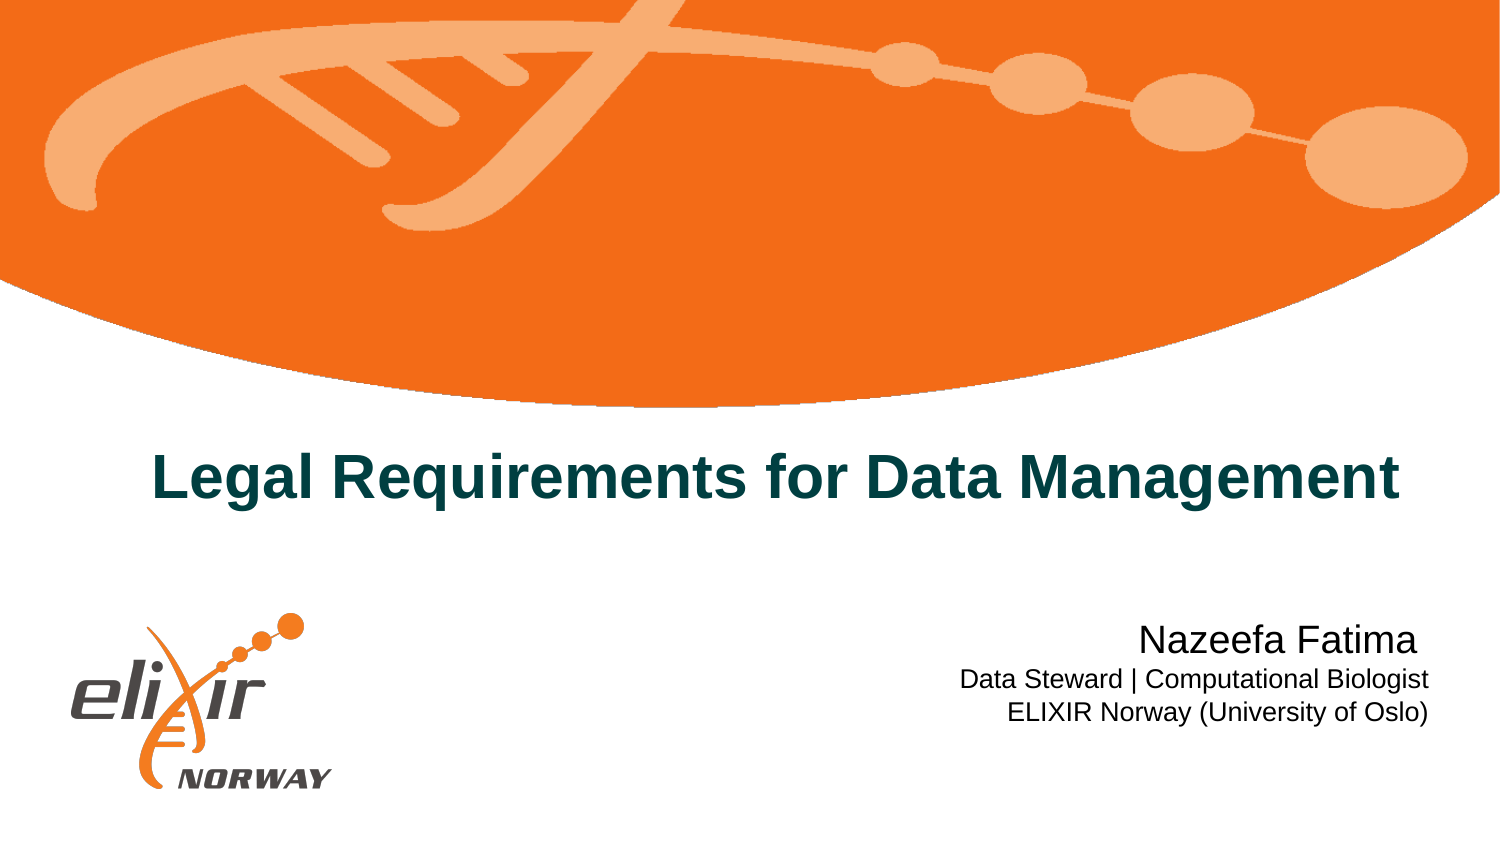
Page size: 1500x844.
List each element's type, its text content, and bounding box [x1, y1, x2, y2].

picture [0, 0, 1500, 789]
title Legal Requirements for Data Management [124, 435, 1429, 587]
subtitle Nazeefa Fatima Data Steward | Computational Biologist ELIXIR Norway (University of Oslo) [851, 566, 1429, 731]
